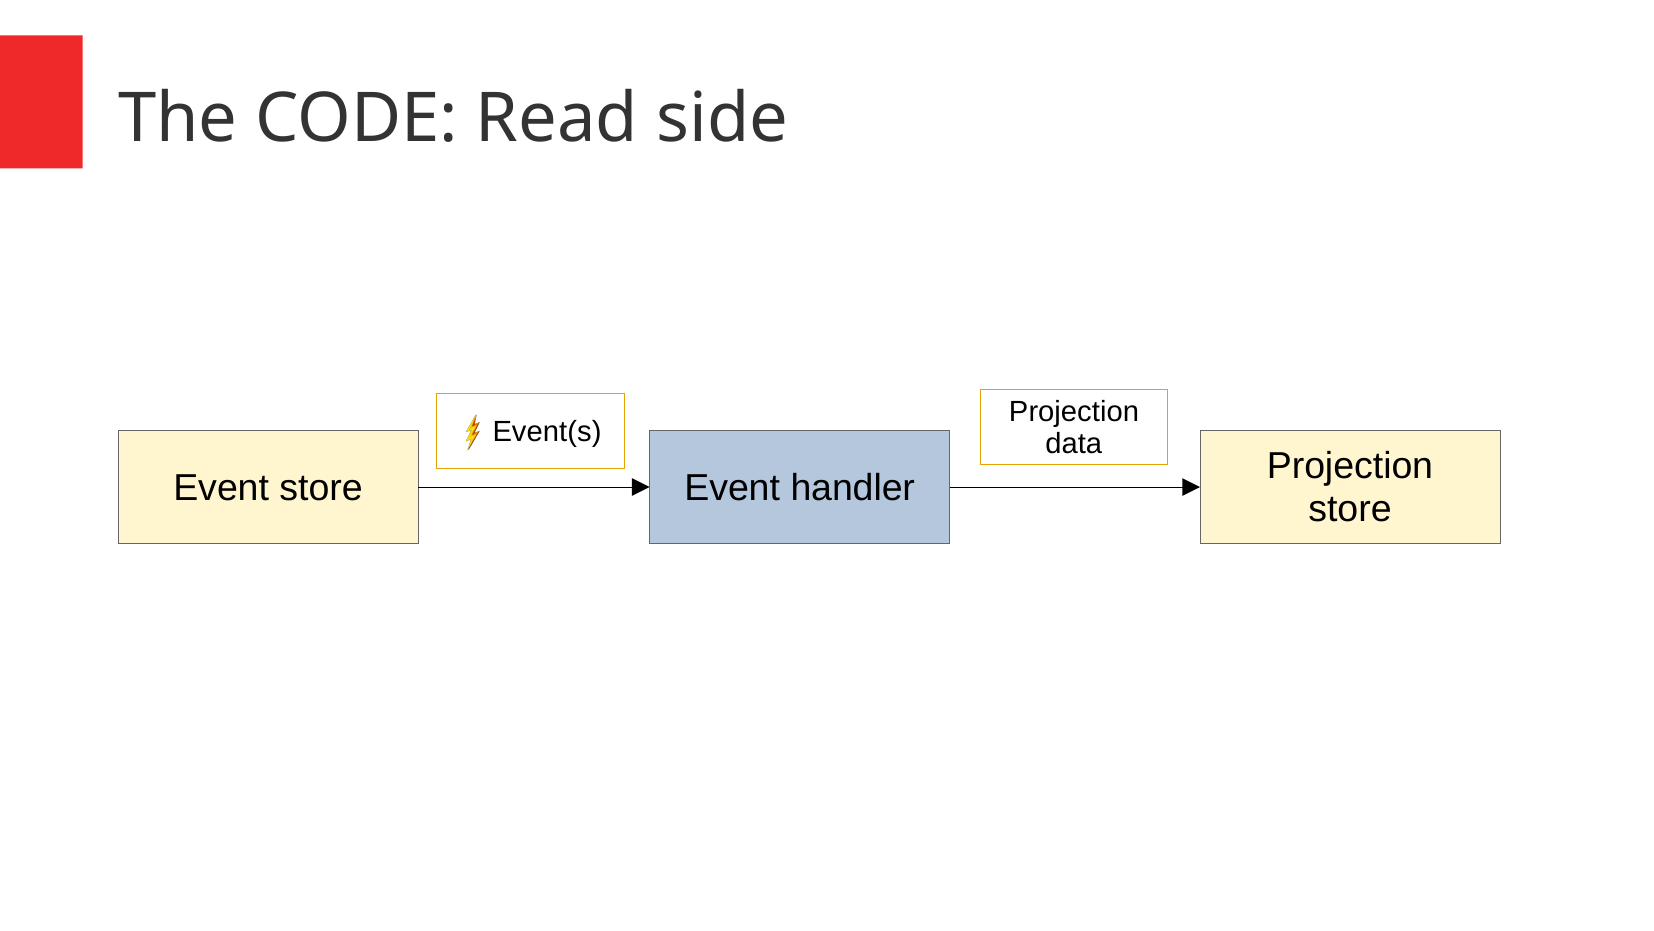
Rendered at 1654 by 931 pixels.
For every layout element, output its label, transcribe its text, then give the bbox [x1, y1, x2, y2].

text_box Event store [118, 430, 419, 544]
picture [451, 411, 494, 454]
text_box Event(s) [436, 393, 625, 469]
text_box Event handler [649, 430, 950, 544]
title The CODE: Read side [118, 37, 1571, 193]
text_box Projection data [980, 389, 1168, 465]
text_box Projection store [1200, 430, 1501, 544]
